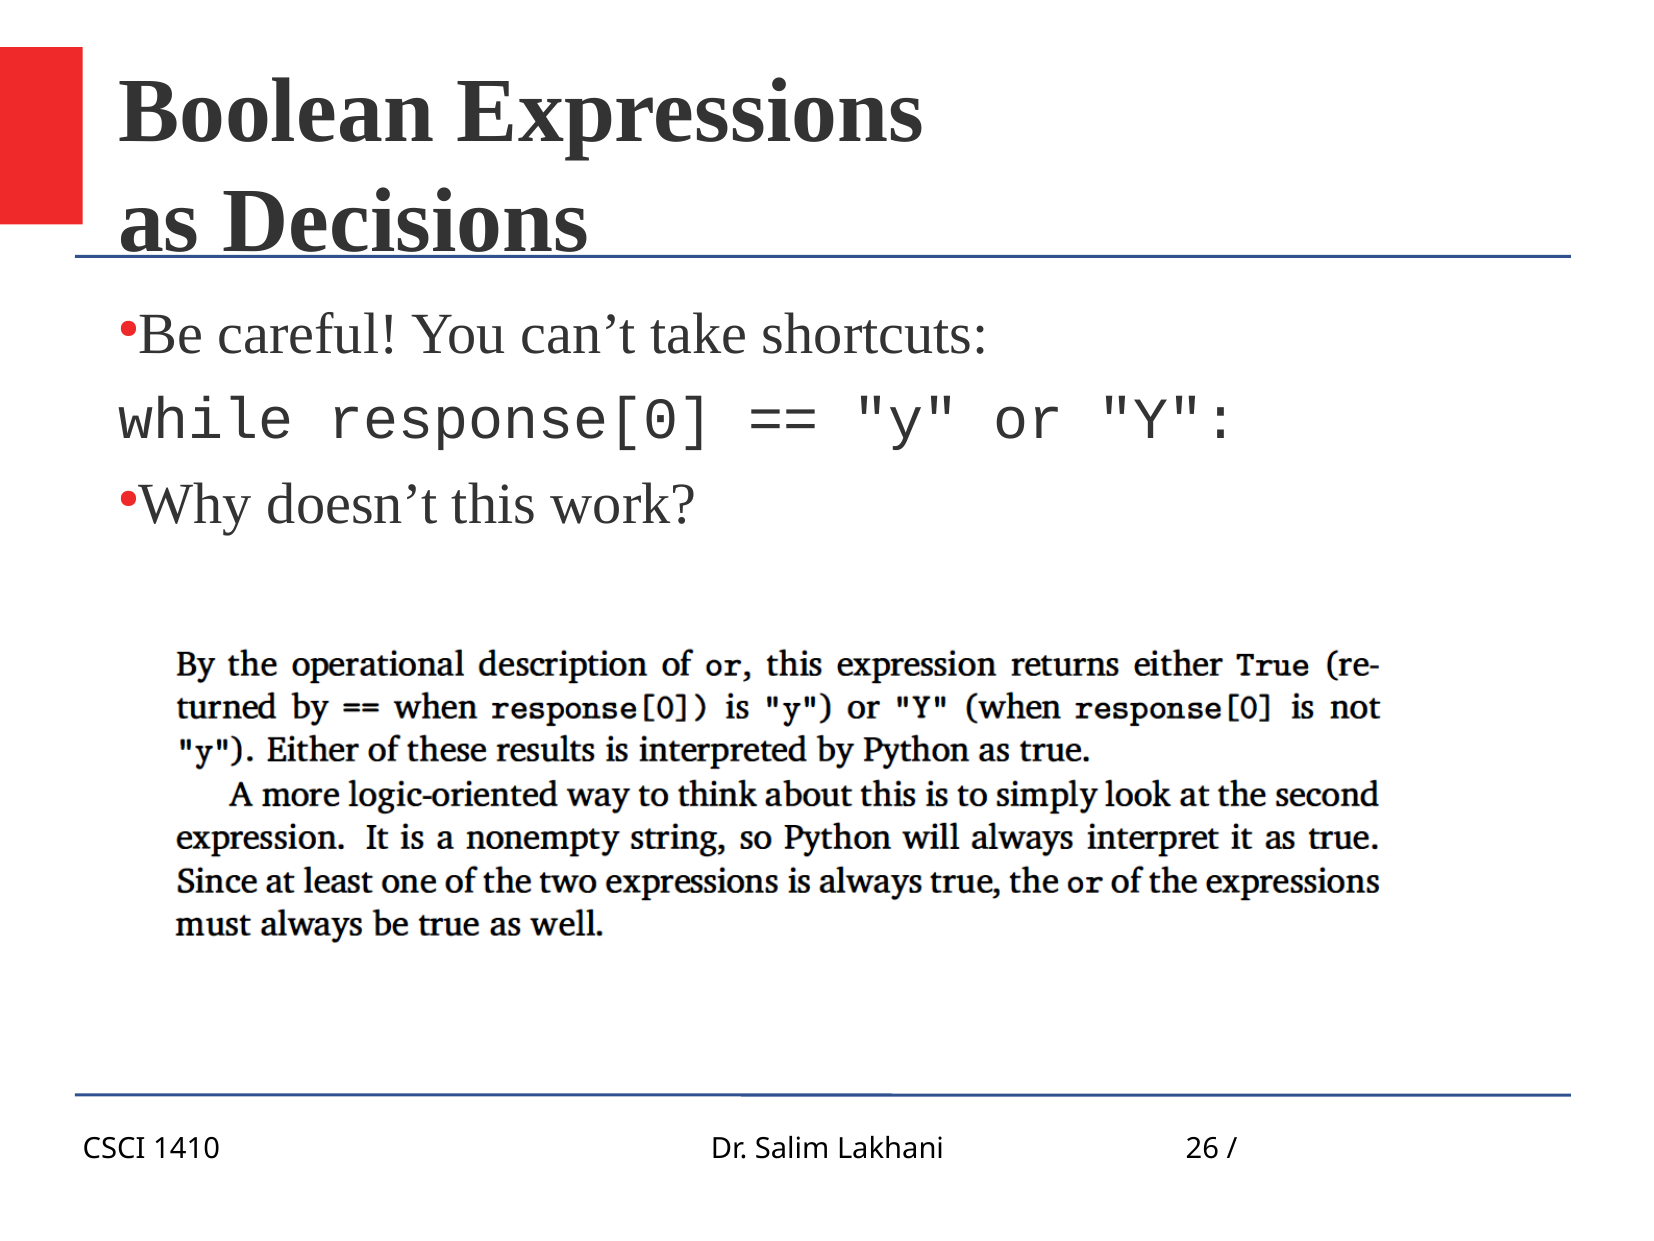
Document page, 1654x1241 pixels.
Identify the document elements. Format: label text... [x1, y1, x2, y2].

title Boolean Expressions as Decisions [118, 49, 1571, 257]
picture [118, 632, 1406, 945]
list Be careful! You can’t take shortcuts: while response[0] == "y" or "Y": Why doesn’t this work? [118, 295, 1536, 1080]
text_box / [1185, 1129, 1571, 1216]
text_box CSCI 1410 [82, 1129, 468, 1216]
text_box Dr. Salim Lakhani [565, 1129, 1090, 1216]
